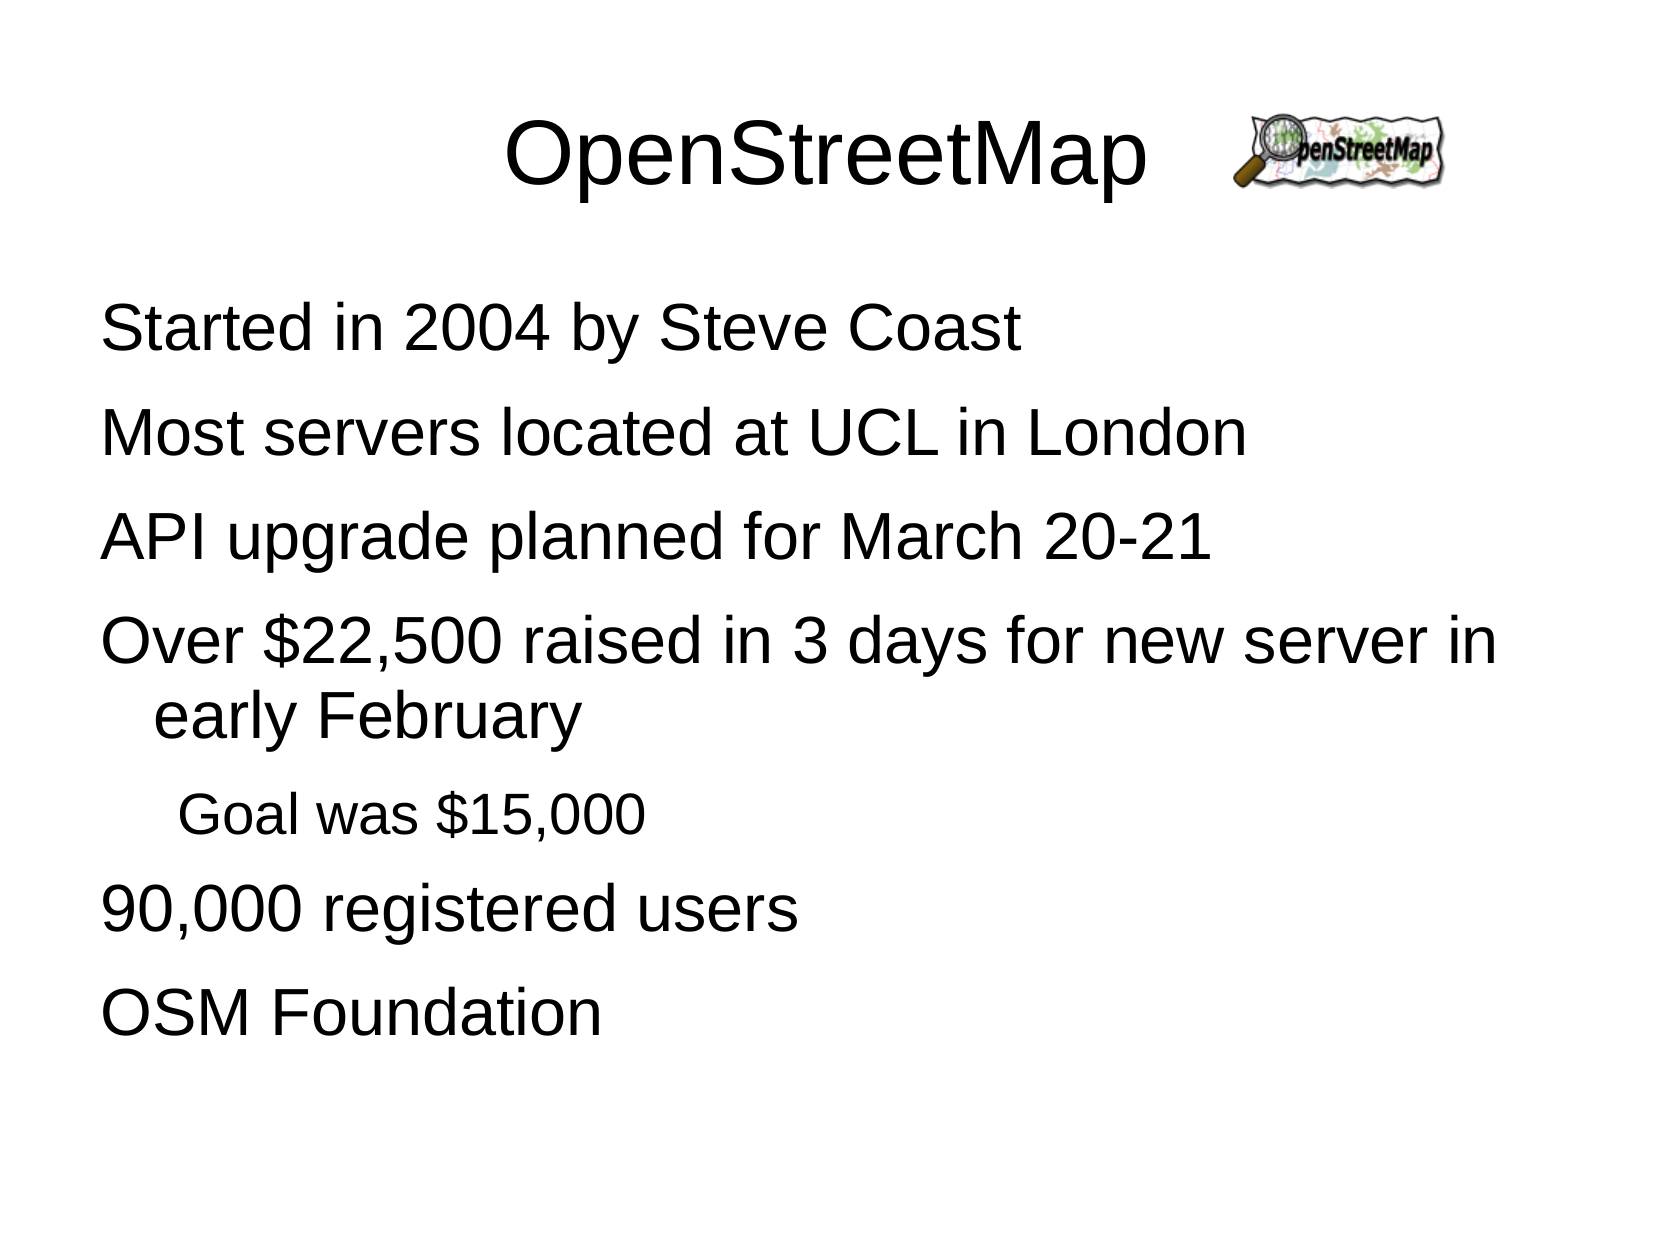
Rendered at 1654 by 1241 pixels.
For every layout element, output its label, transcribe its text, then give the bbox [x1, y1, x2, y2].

list Started in 2004 by Steve Coast Most servers located at UCL in London API upgrade planned for March 20-21 Over $22,500 raised in 3 days for new server in early February Goal was $15,000 90,000 registered users OSM Foundation [82, 290, 1571, 1094]
title OpenStreetMap [82, 56, 1571, 250]
